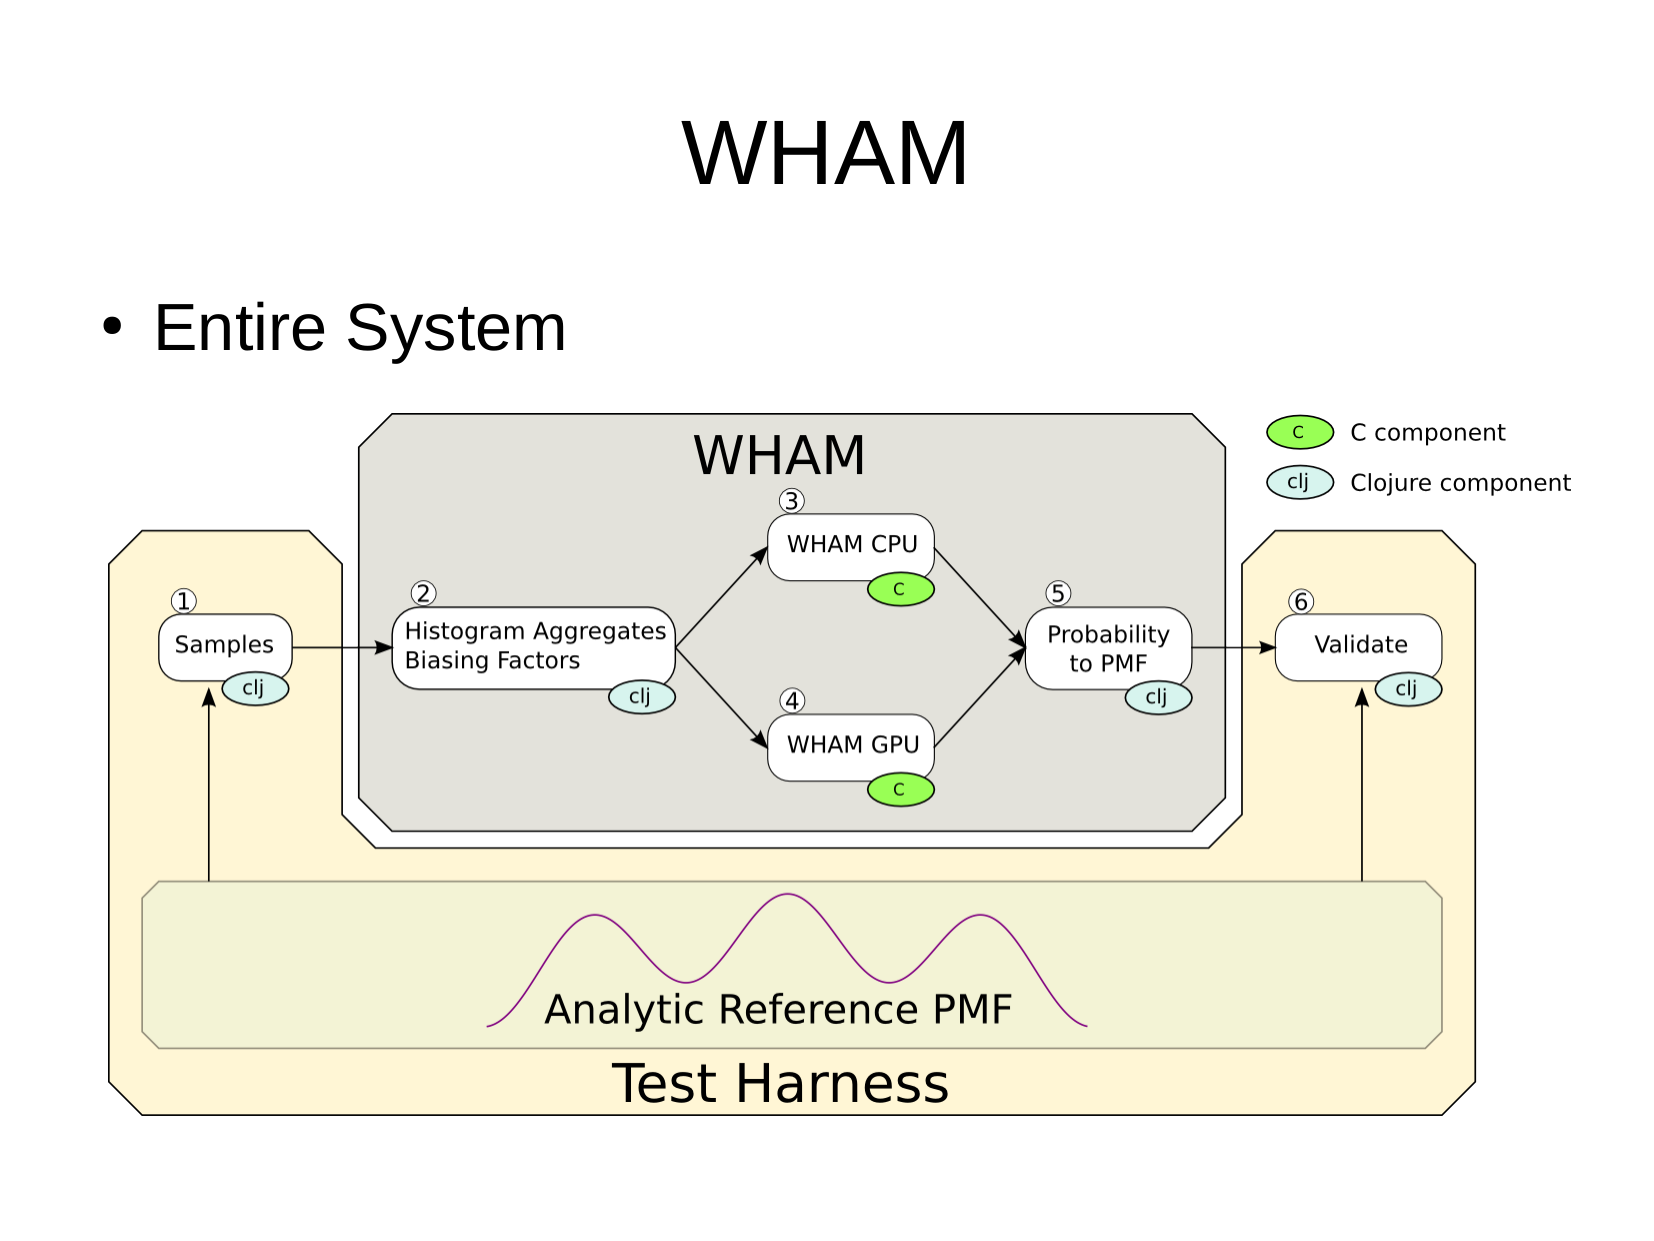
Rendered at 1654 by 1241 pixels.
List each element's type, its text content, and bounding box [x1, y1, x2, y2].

title WHAM [82, 49, 1571, 257]
list Entire System [82, 290, 1538, 1241]
picture [108, 413, 1571, 1116]
